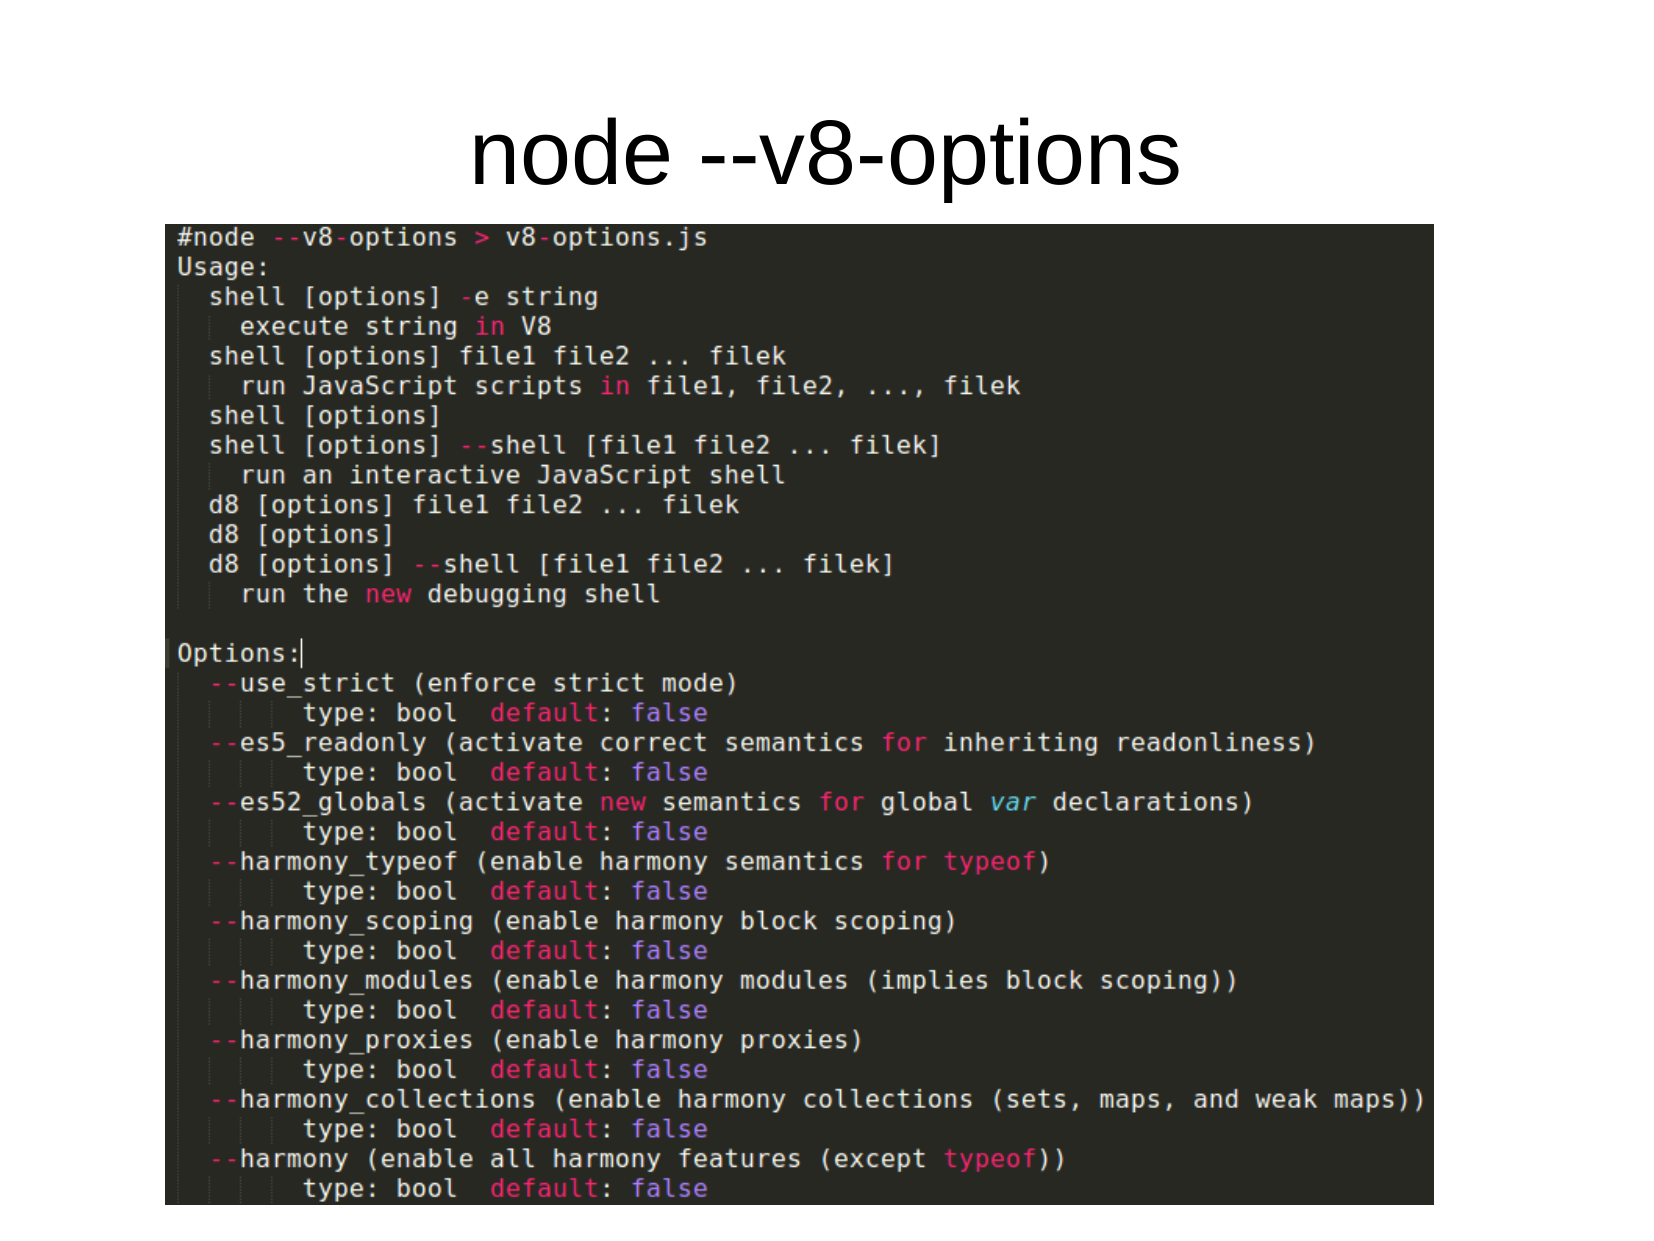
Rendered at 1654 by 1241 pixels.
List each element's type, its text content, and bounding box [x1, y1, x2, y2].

picture [165, 224, 1434, 1205]
title node --v8-options [82, 49, 1571, 257]
